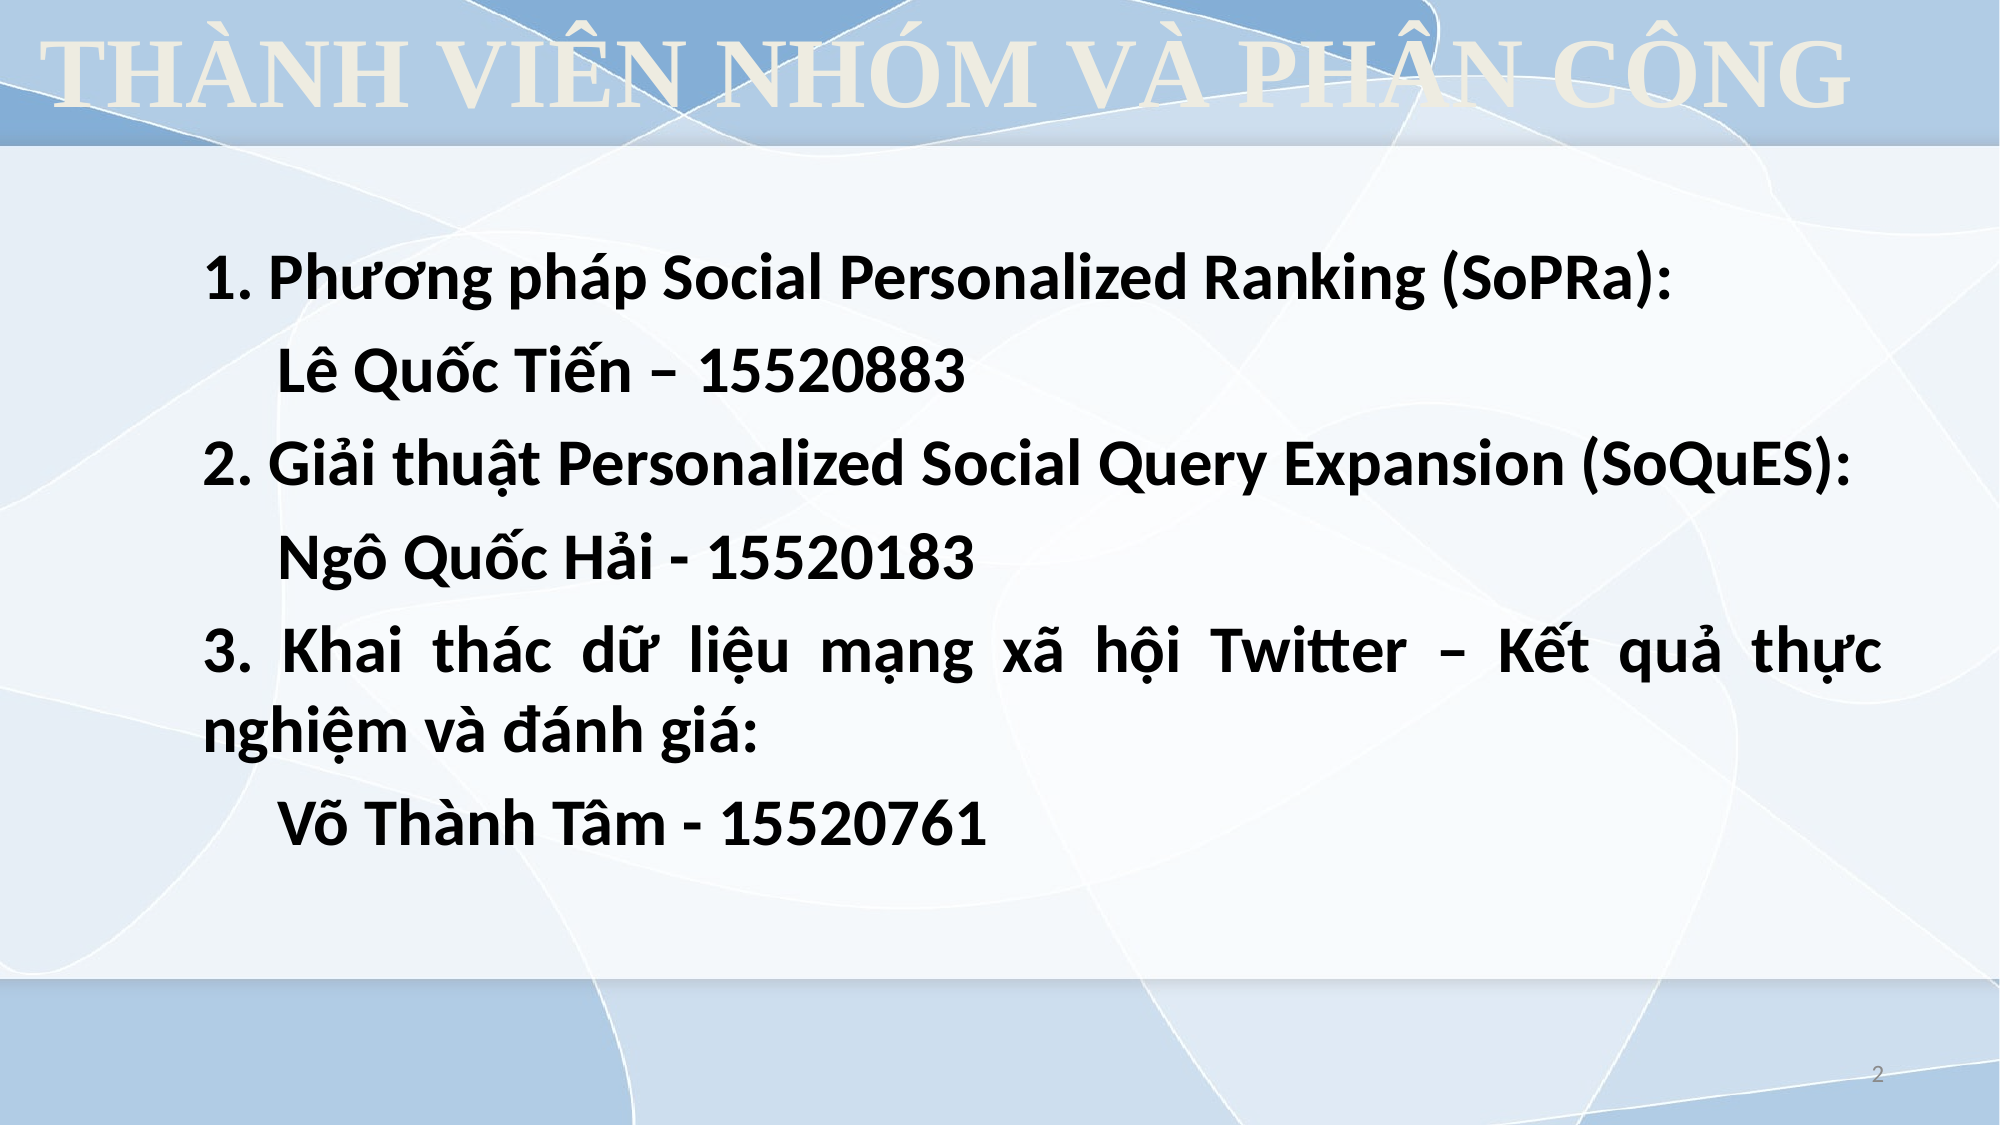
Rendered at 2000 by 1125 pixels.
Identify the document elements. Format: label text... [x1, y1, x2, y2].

list 1. Phương pháp Social Personalized Ranking (SoPRa): Lê Quốc Tiến – 15520883 2. Giải thuật Personalized Social Query Expansion (SoQuES): Ngô Quốc Hải - 15520183 3. Khai thác dữ liệu mạng xã hội Twitter – Kết quả thực nghiệm và đánh giá: Võ Thành Tâm - 15520761 [187, 224, 1900, 1050]
slide_number <number> [1432, 1050, 1900, 1103]
text_box THÀNH VIÊN NHÓM VÀ PHÂN CÔNG [24, 0, 1988, 135]
